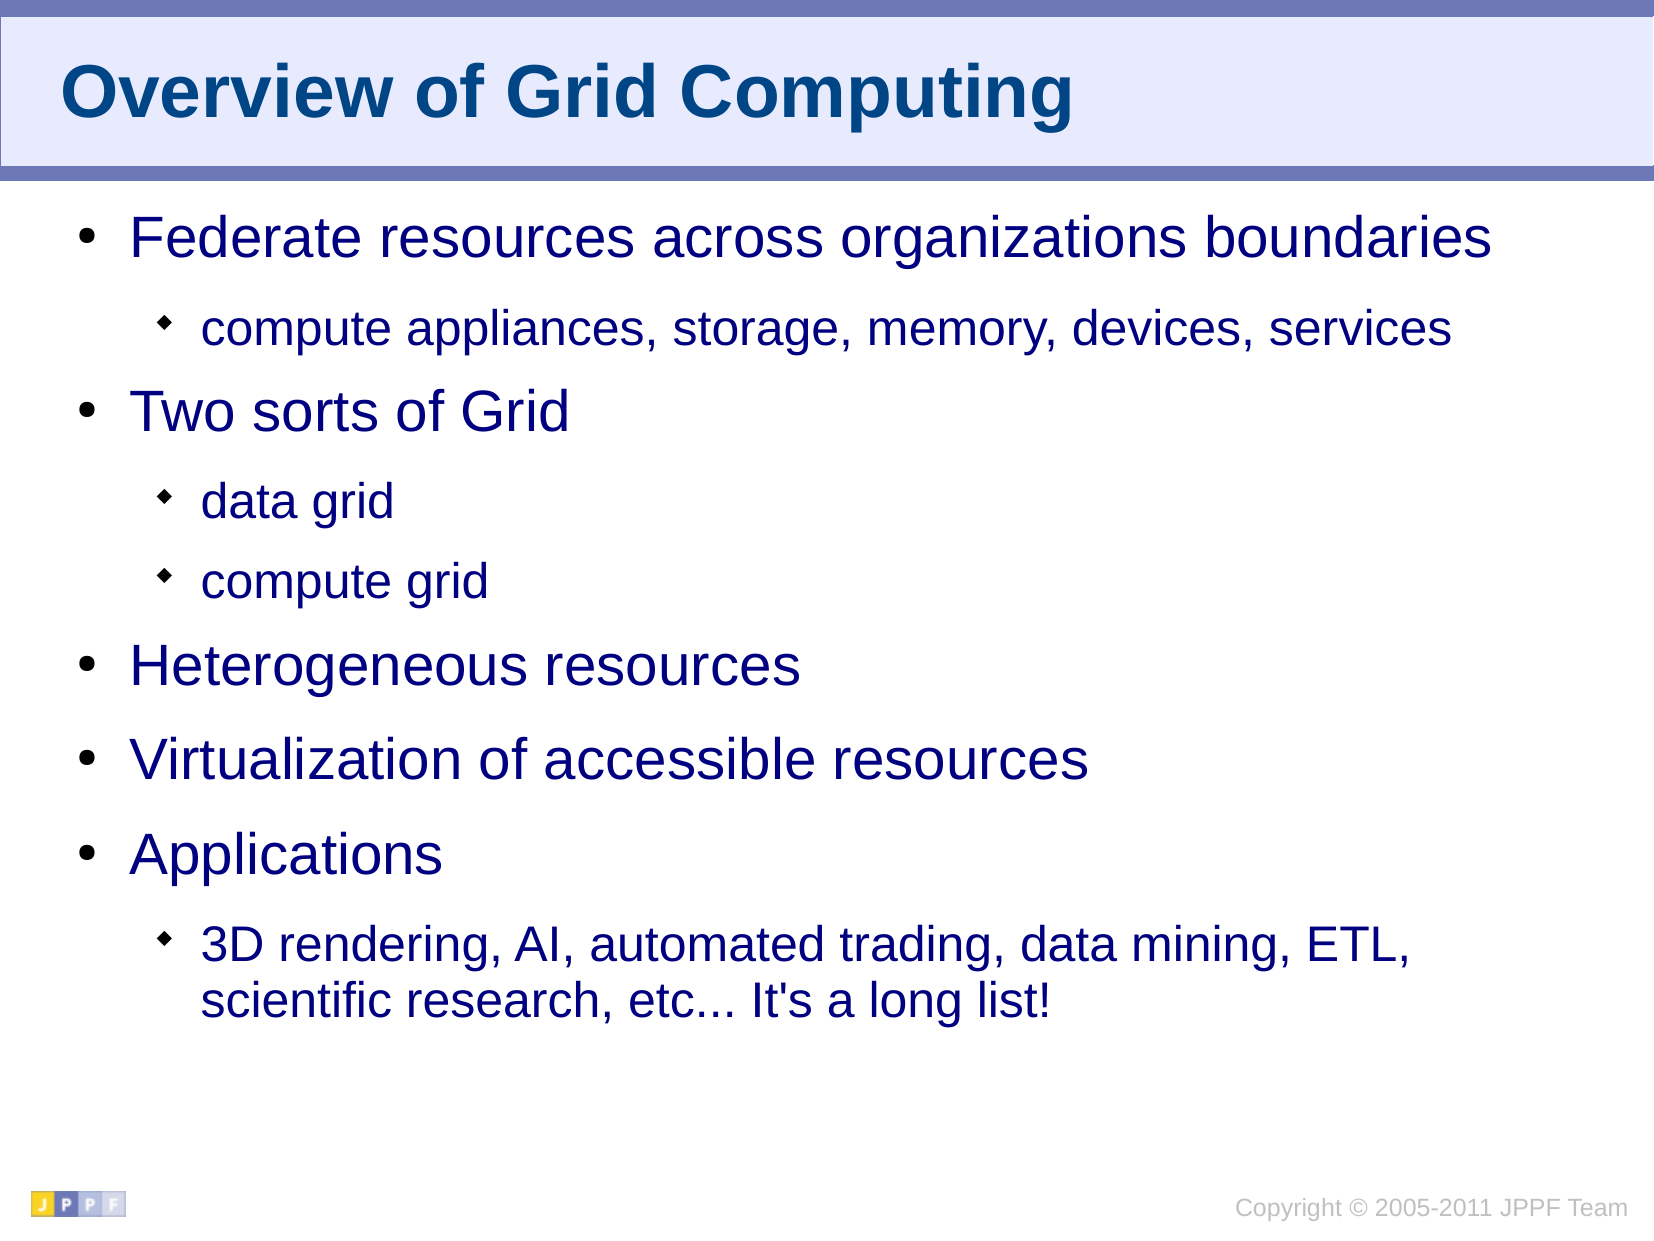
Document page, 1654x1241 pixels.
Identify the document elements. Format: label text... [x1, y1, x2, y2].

title Overview of Grid Computing [0, 16, 1653, 167]
picture [0, 181, 1654, 1241]
list Federate resources across organizations boundaries compute appliances, storage, memory, devices, services Two sorts of Grid data grid compute grid Heterogeneous resources Virtualization of accessible resources Applications 3D rendering, AI, automated trading, data mining, ETL, scientific research, etc... It's a long list! [58, 205, 1589, 1125]
